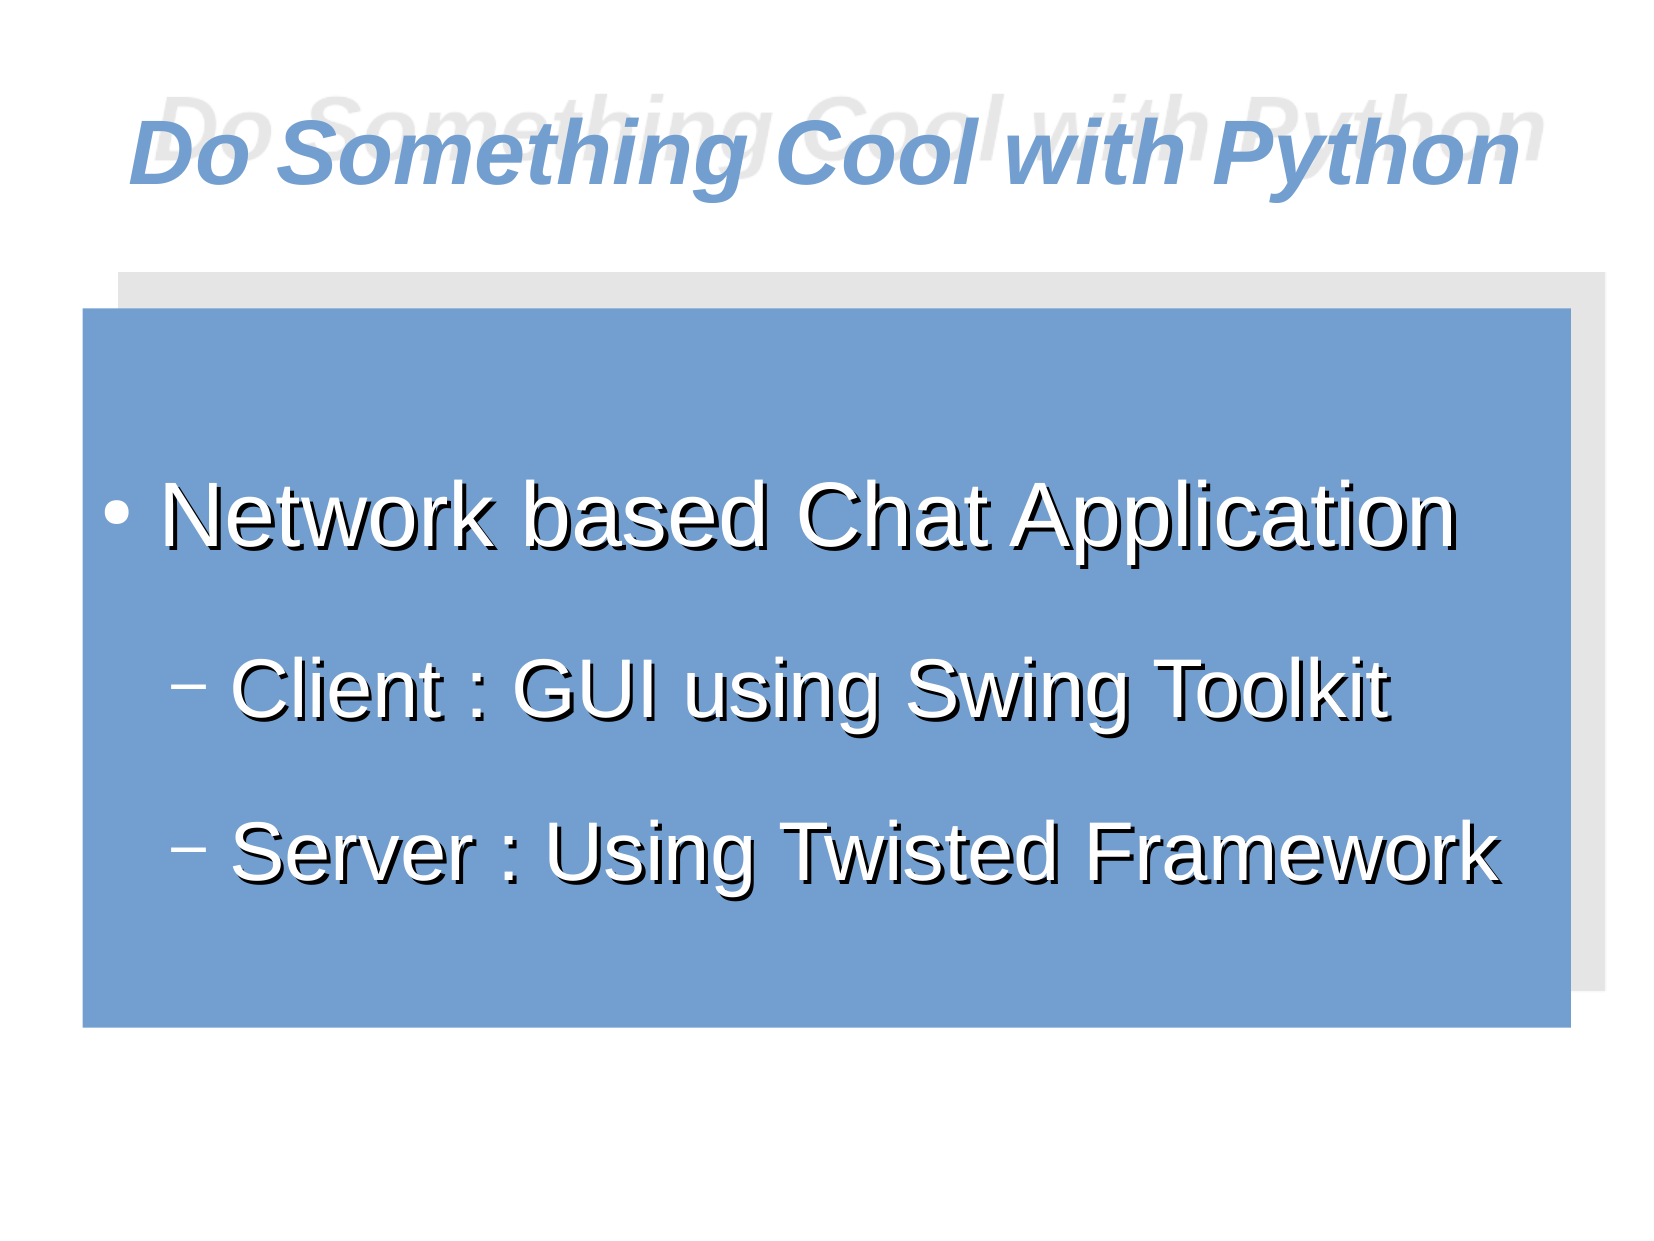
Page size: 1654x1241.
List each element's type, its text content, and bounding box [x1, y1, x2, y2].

title Do Something Cool with Python [82, 49, 1571, 257]
list Network based Chat Application Client : GUI using Swing Toolkit Server : Using Twisted Framework [82, 308, 1571, 1028]
